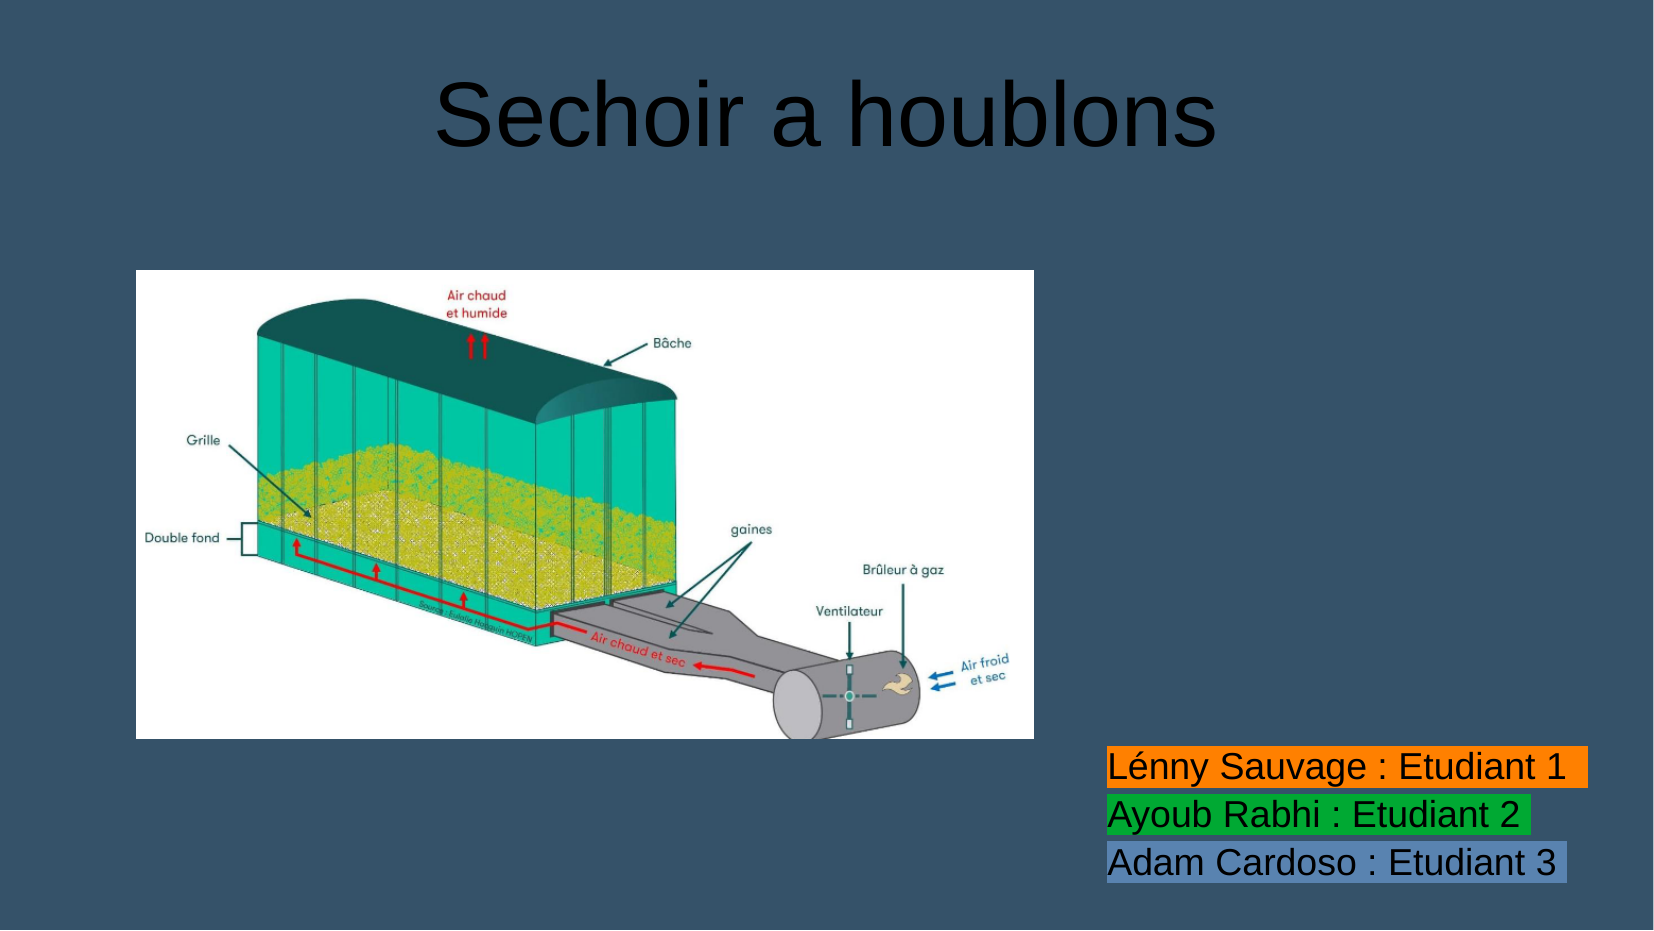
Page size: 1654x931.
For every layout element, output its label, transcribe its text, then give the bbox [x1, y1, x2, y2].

title Sechoir a houblons [82, 37, 1571, 193]
text_box Lénny Sauvage : Etudiant 1 Ayoub Rabhi : Etudiant 2 Adam Cardoso : Etudiant 3 [1092, 738, 1625, 891]
picture [136, 270, 1034, 739]
